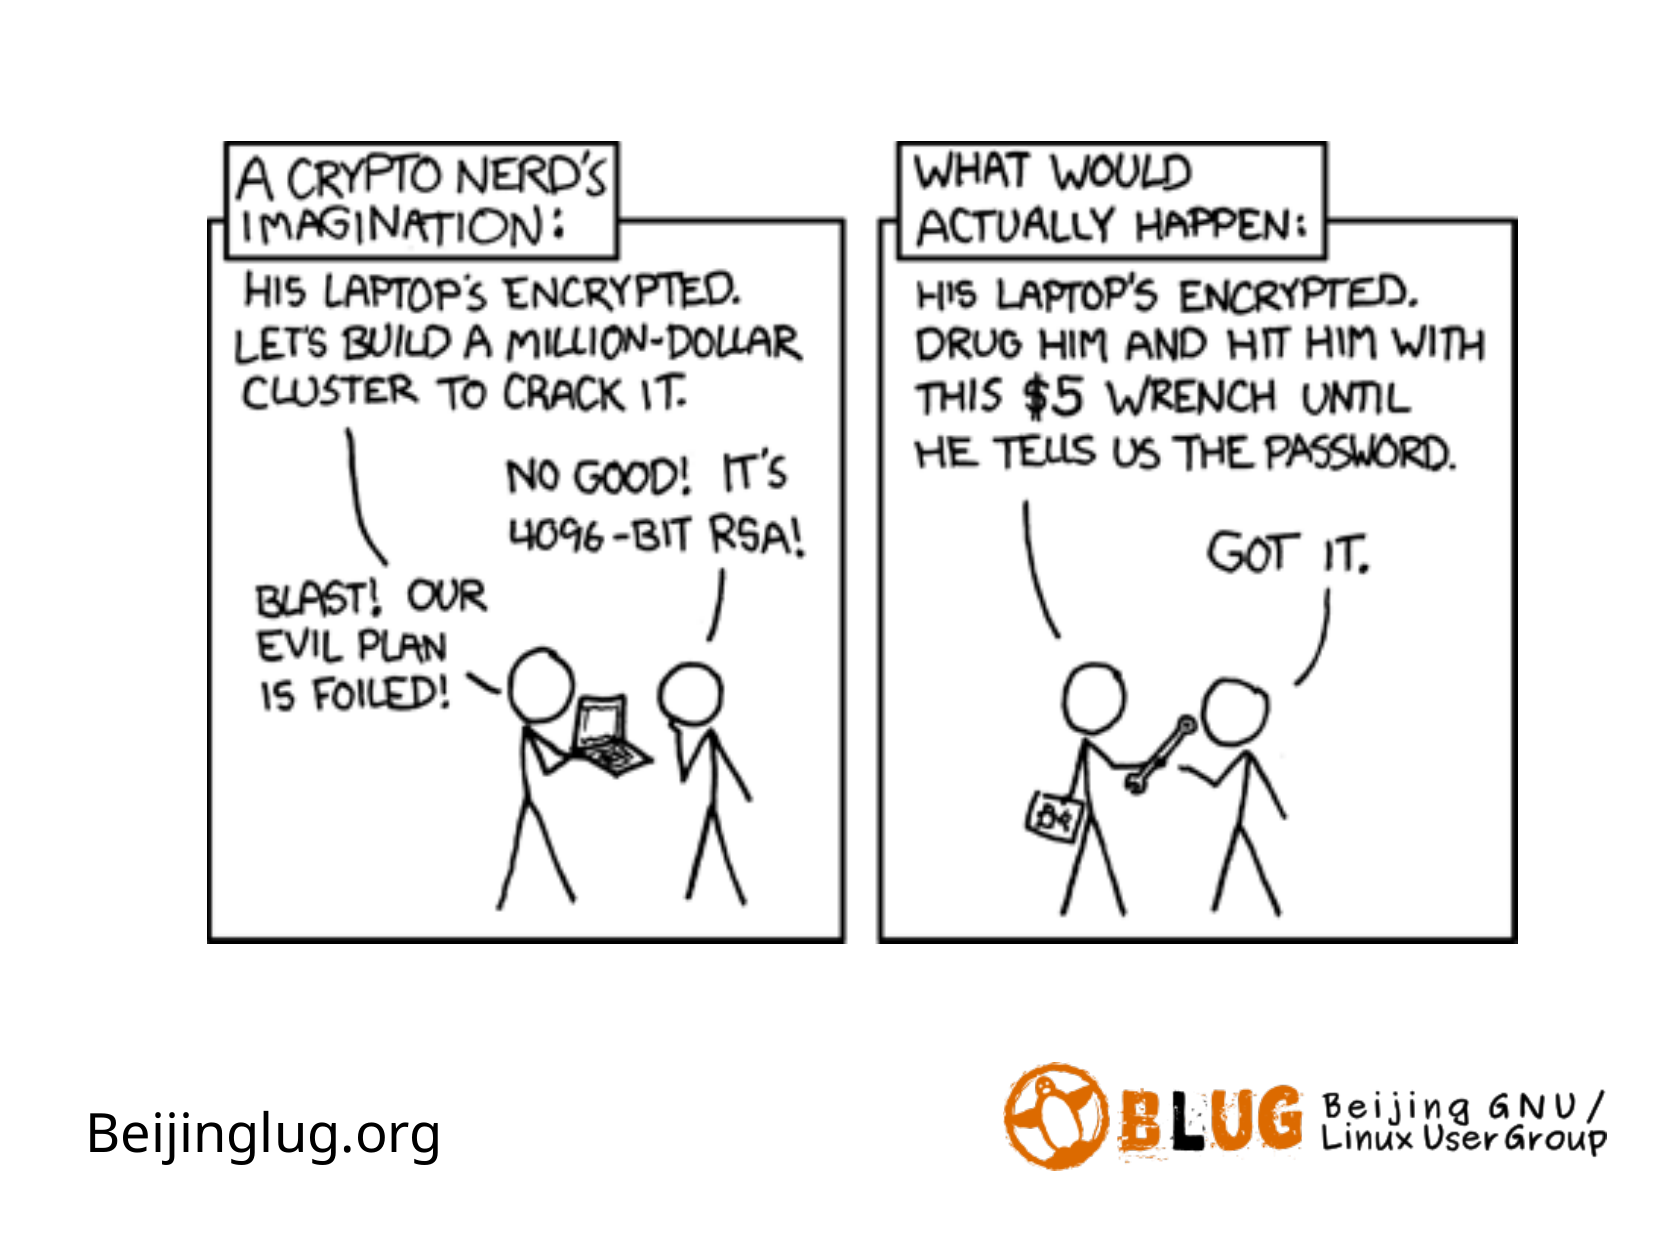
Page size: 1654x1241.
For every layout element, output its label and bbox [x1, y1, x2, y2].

picture [1003, 1062, 1607, 1171]
picture [207, 141, 1518, 944]
